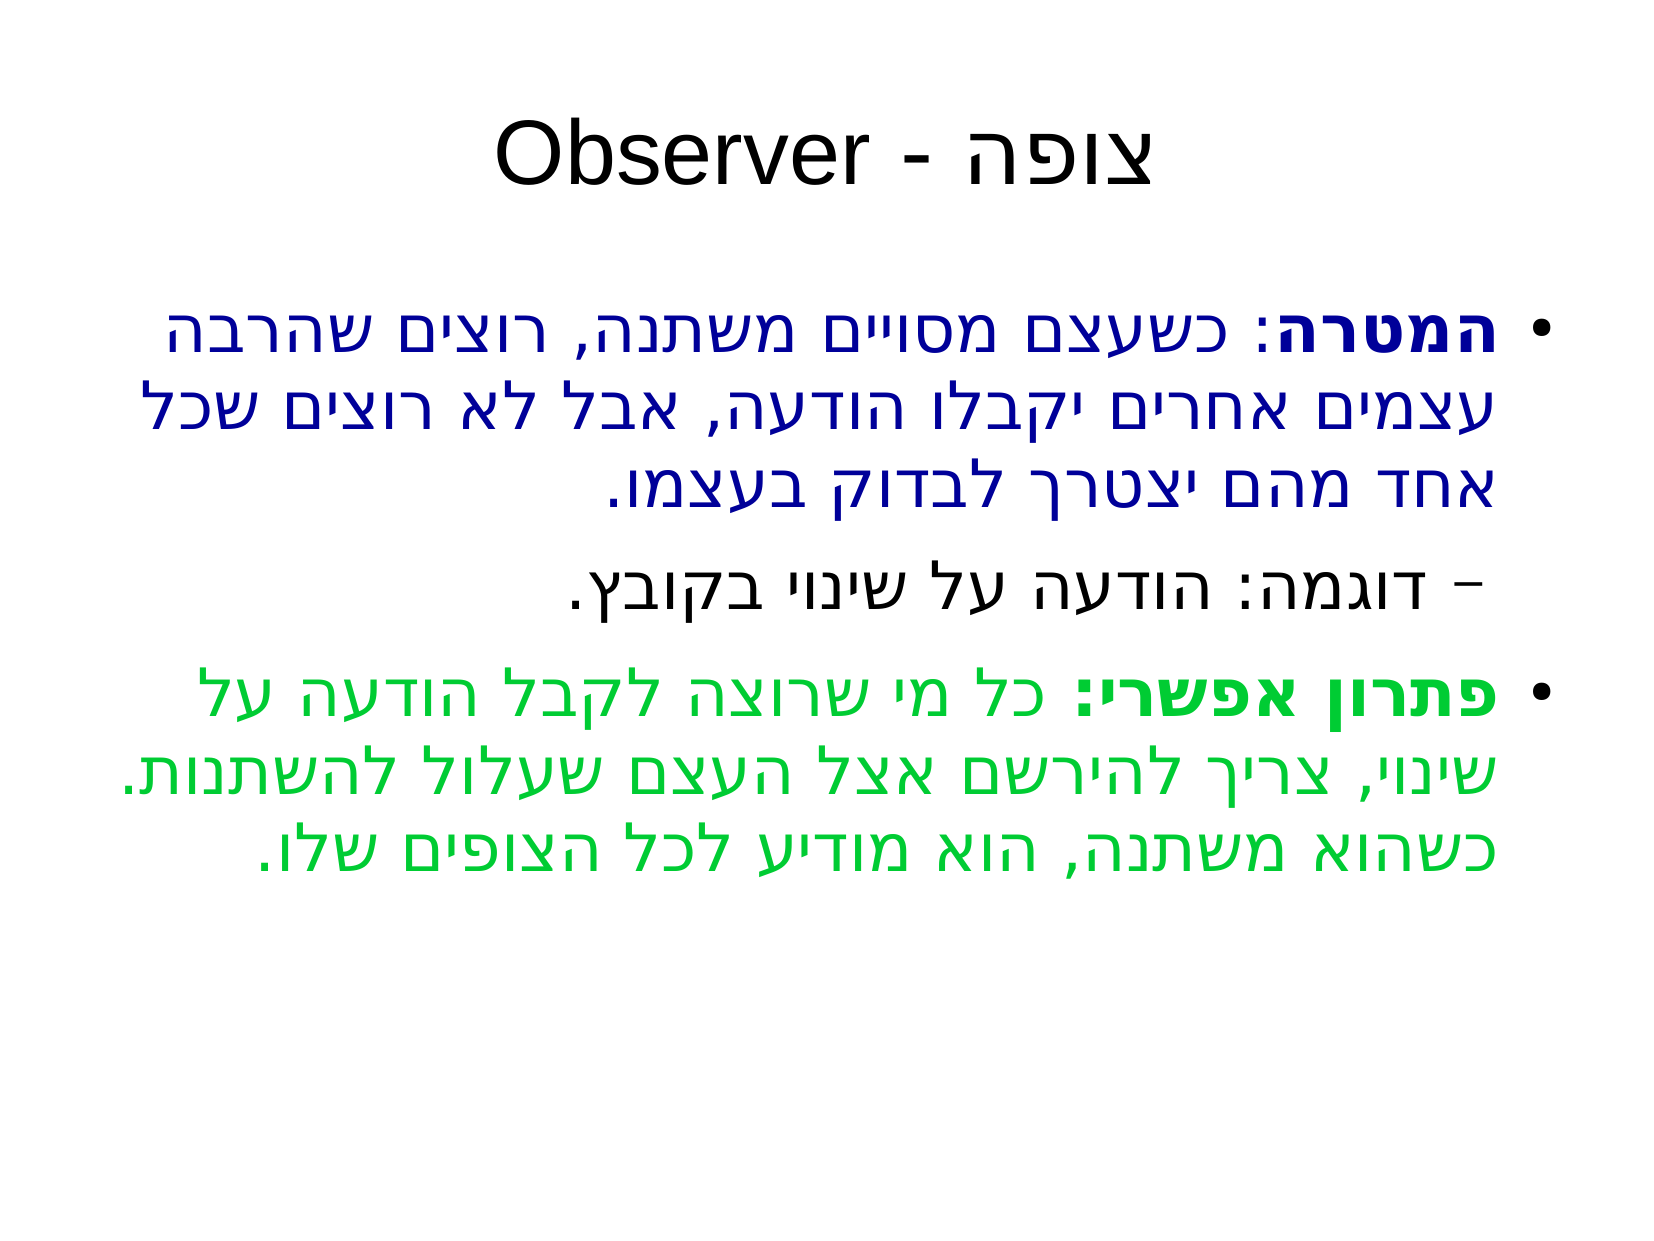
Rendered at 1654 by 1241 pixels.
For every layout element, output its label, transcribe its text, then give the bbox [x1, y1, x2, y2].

list המטרה: כשעצם מסויים משתנה, רוצים שהרבה עצמים אחרים יקבלו הודעה, אבל לא רוצים שכל אחד מהם יצטרך לבדוק בעצמו. דוגמה: הודעה על שינוי בקובץ. פתרון אפשרי: כל מי שרוצה לקבל הודעה על שינוי, צריך להירשם אצל העצם שעלול להשתנות. כשהוא משתנה, הוא מודיע לכל הצופים שלו. [82, 290, 1571, 1010]
title צופה - Observer [82, 49, 1571, 257]
